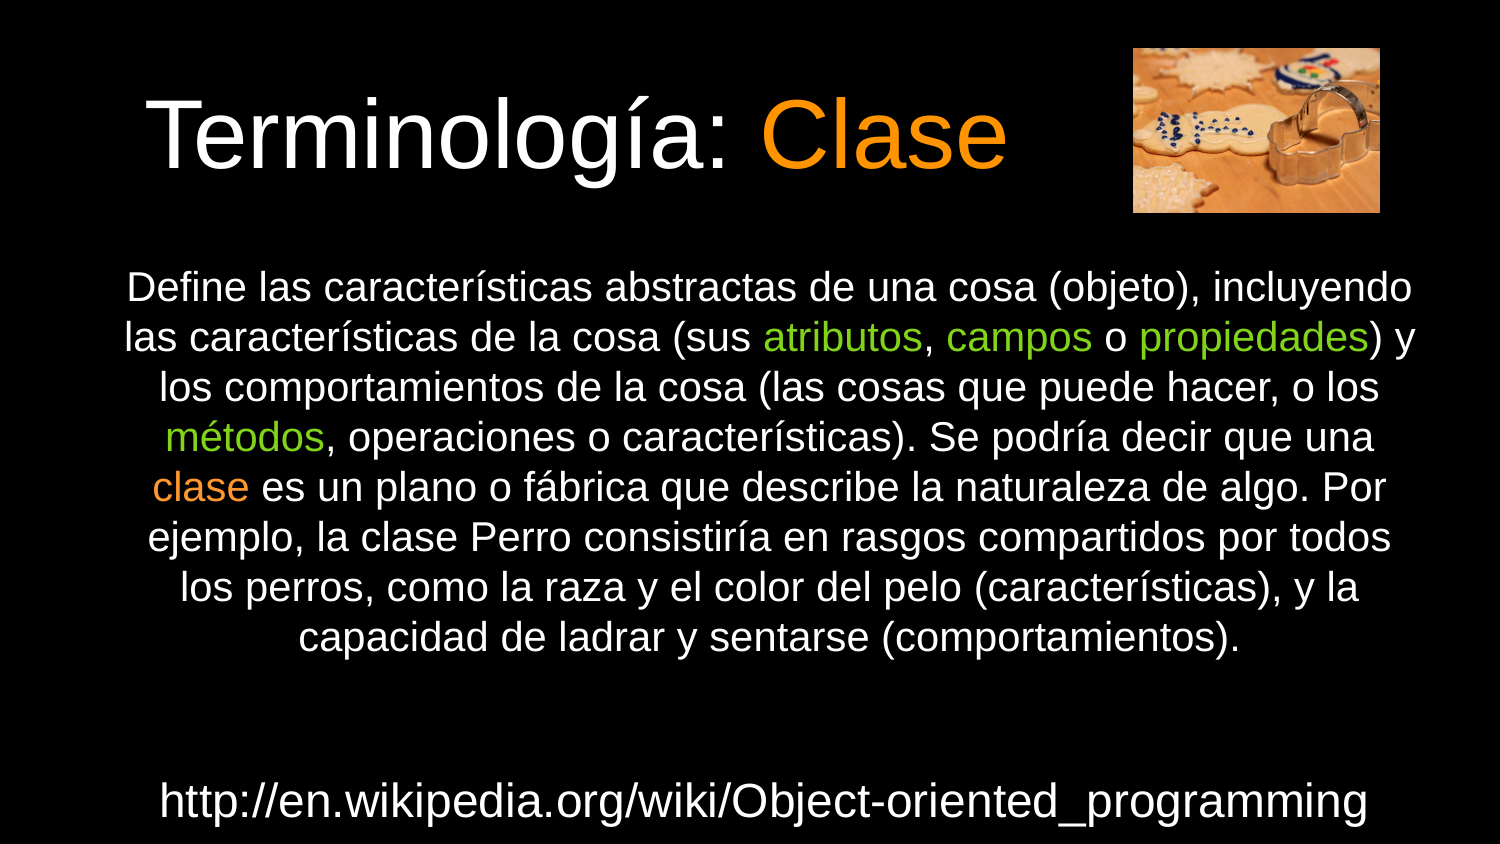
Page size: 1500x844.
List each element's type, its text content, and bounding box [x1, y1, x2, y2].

picture [1133, 48, 1380, 213]
text_box http://en.wikipedia.org/wiki/Object-oriented_programming [119, 769, 1412, 828]
text_box Define las características abstractas de una cosa (objeto), incluyendo las características de la cosa (sus atributos, campos o propiedades) y los comportamientos de la cosa (las cosas que puede hacer, o los métodos, operaciones o características). Se podría decir que una clase es un plano o fábrica que describe la naturaleza de algo. Por ejemplo, la clase Perro consistiría en rasgos compartidos por todos los perros, como la raza y el color del pelo (características), y la capacidad de ladrar y sentarse (comportamientos). [119, 273, 1421, 696]
title Terminología: Clase [67, 47, 1087, 212]
